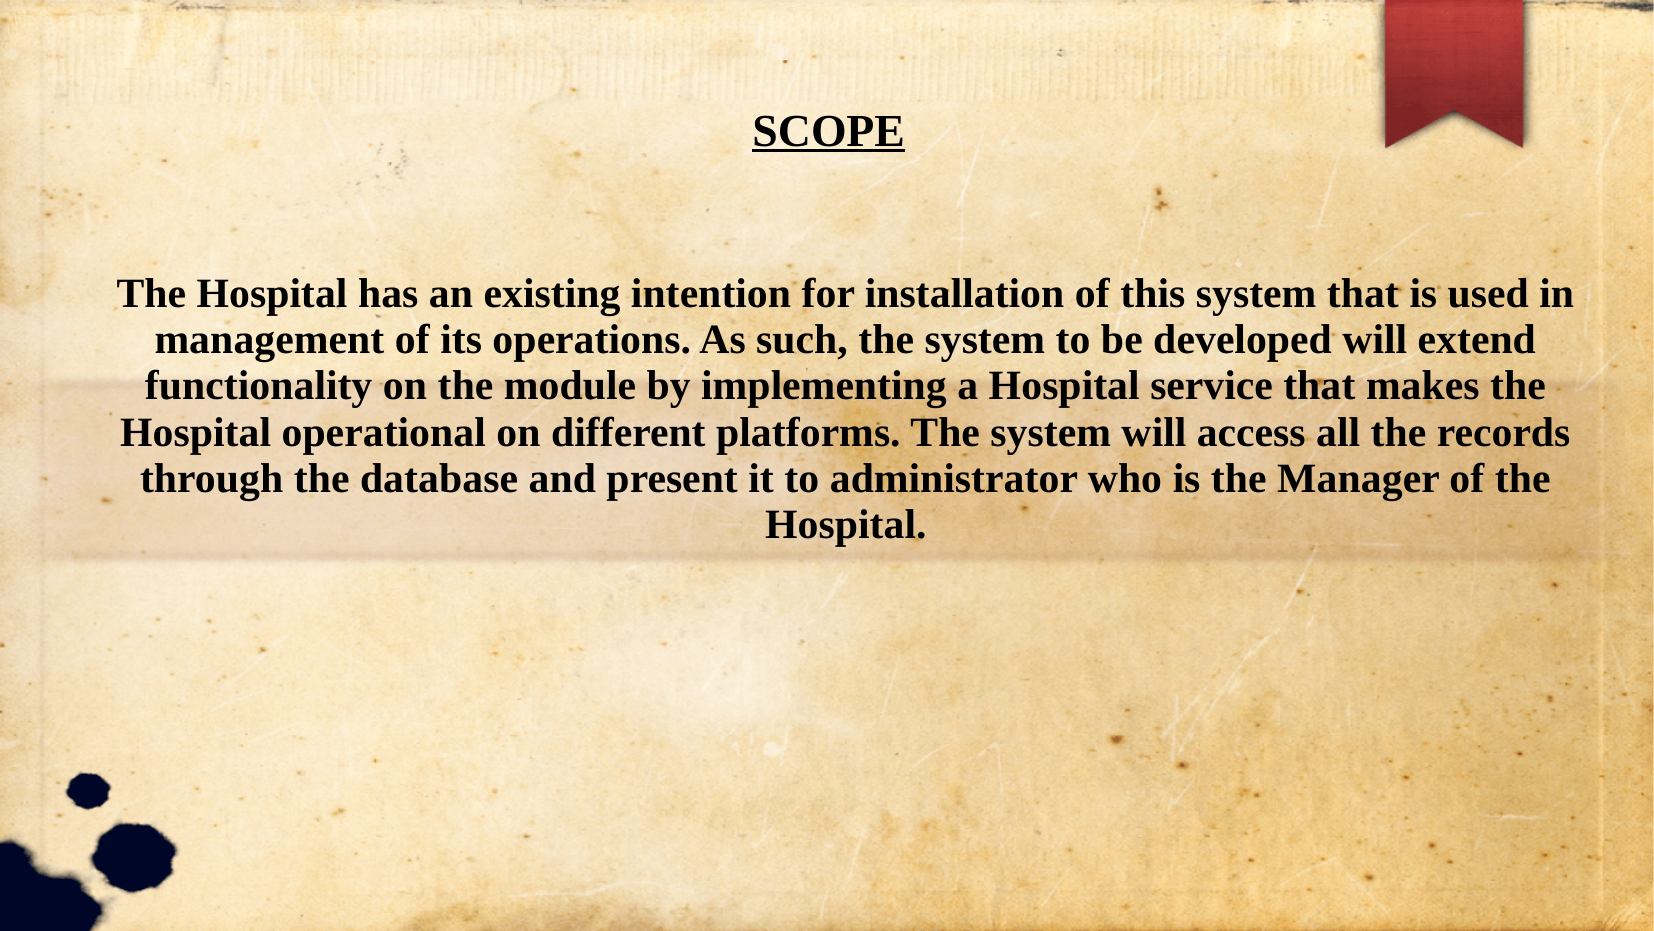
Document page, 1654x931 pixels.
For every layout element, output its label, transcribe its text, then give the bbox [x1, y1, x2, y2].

list The Hospital has an existing intention for installation of this system that is used in management of its operations. As such, the system to be developed will extend functionality on the module by implementing a Hospital service that makes the Hospital operational on different platforms. The system will access all the records through the database and present it to administrator who is the Manager of the Hospital. [101, 270, 1591, 810]
picture [0, 0, 1654, 931]
title SCOPE [82, 37, 1576, 226]
